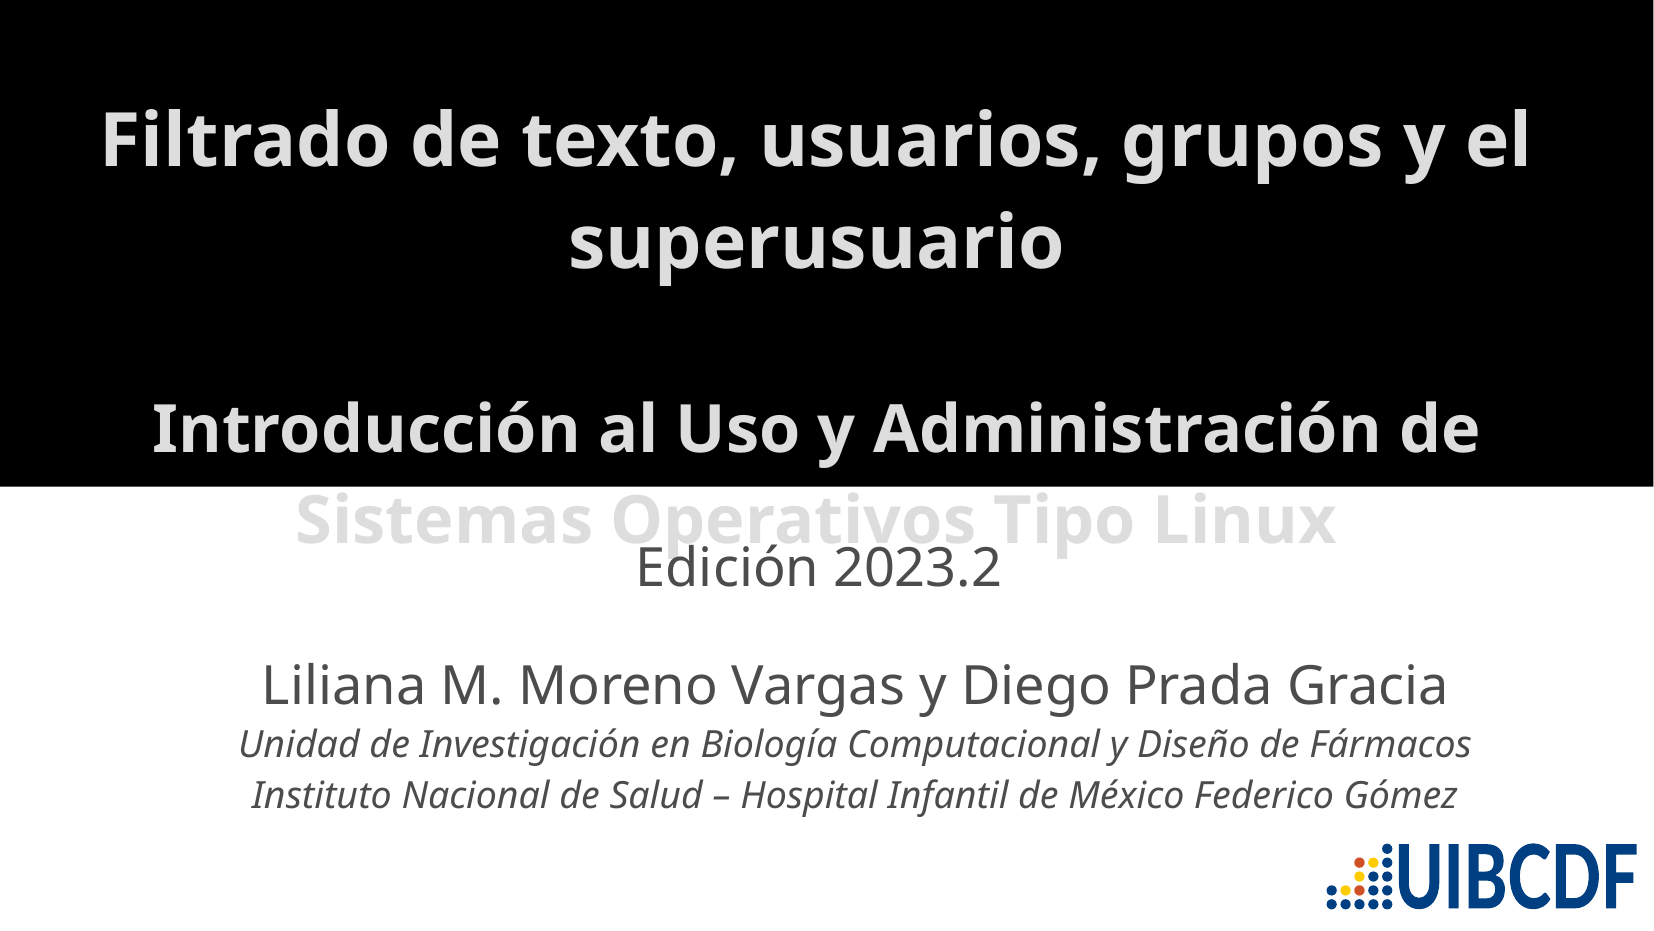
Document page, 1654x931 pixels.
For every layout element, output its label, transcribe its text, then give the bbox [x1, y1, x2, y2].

text_box Unidad de Investigación en Biología Computacional y Diseño de Fármacos Instituto Nacional de Salud – Hospital Infantil de México Federico Gómez [220, 709, 1492, 801]
picture [1324, 841, 1637, 912]
text_box Filtrado de texto, usuarios, grupos y el superusuario Introducción al Uso y Administración de Sistemas Operativos Tipo Linux [81, 78, 1552, 445]
text_box Edición 2023.2 [361, 520, 1277, 622]
text_box Liliana M. Moreno Vargas y Diego Prada Gracia [237, 638, 1475, 763]
text_box [0, 0, 1654, 487]
